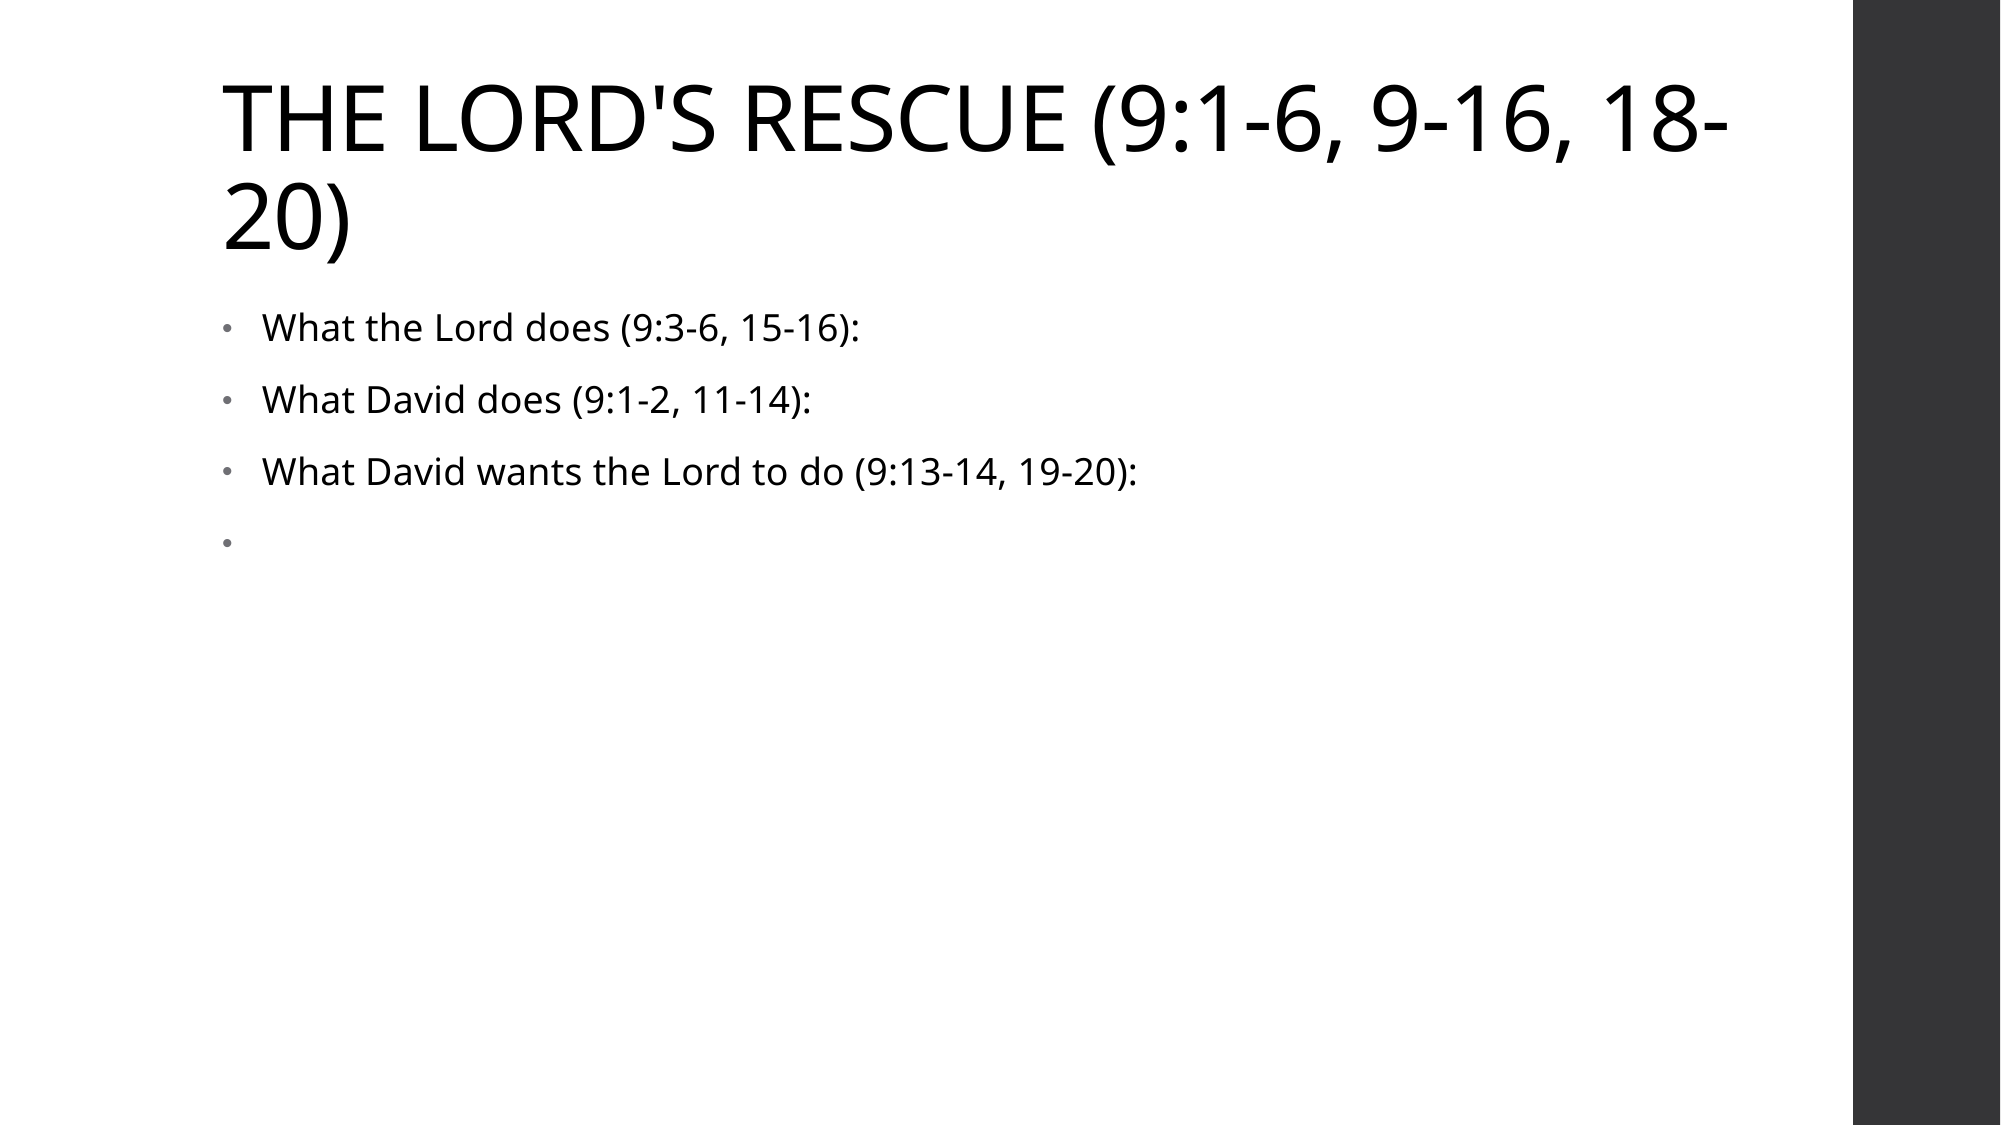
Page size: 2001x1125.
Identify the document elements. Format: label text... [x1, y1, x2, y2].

list What the Lord does (9:3-6, 15-16): What David does (9:1-2, 11-14): What David wants the Lord to do (9:13-14, 19-20): [206, 299, 1617, 1014]
title THE LORD'S RESCUE (9:1-6, 9-16, 18-20) [206, 60, 1797, 278]
